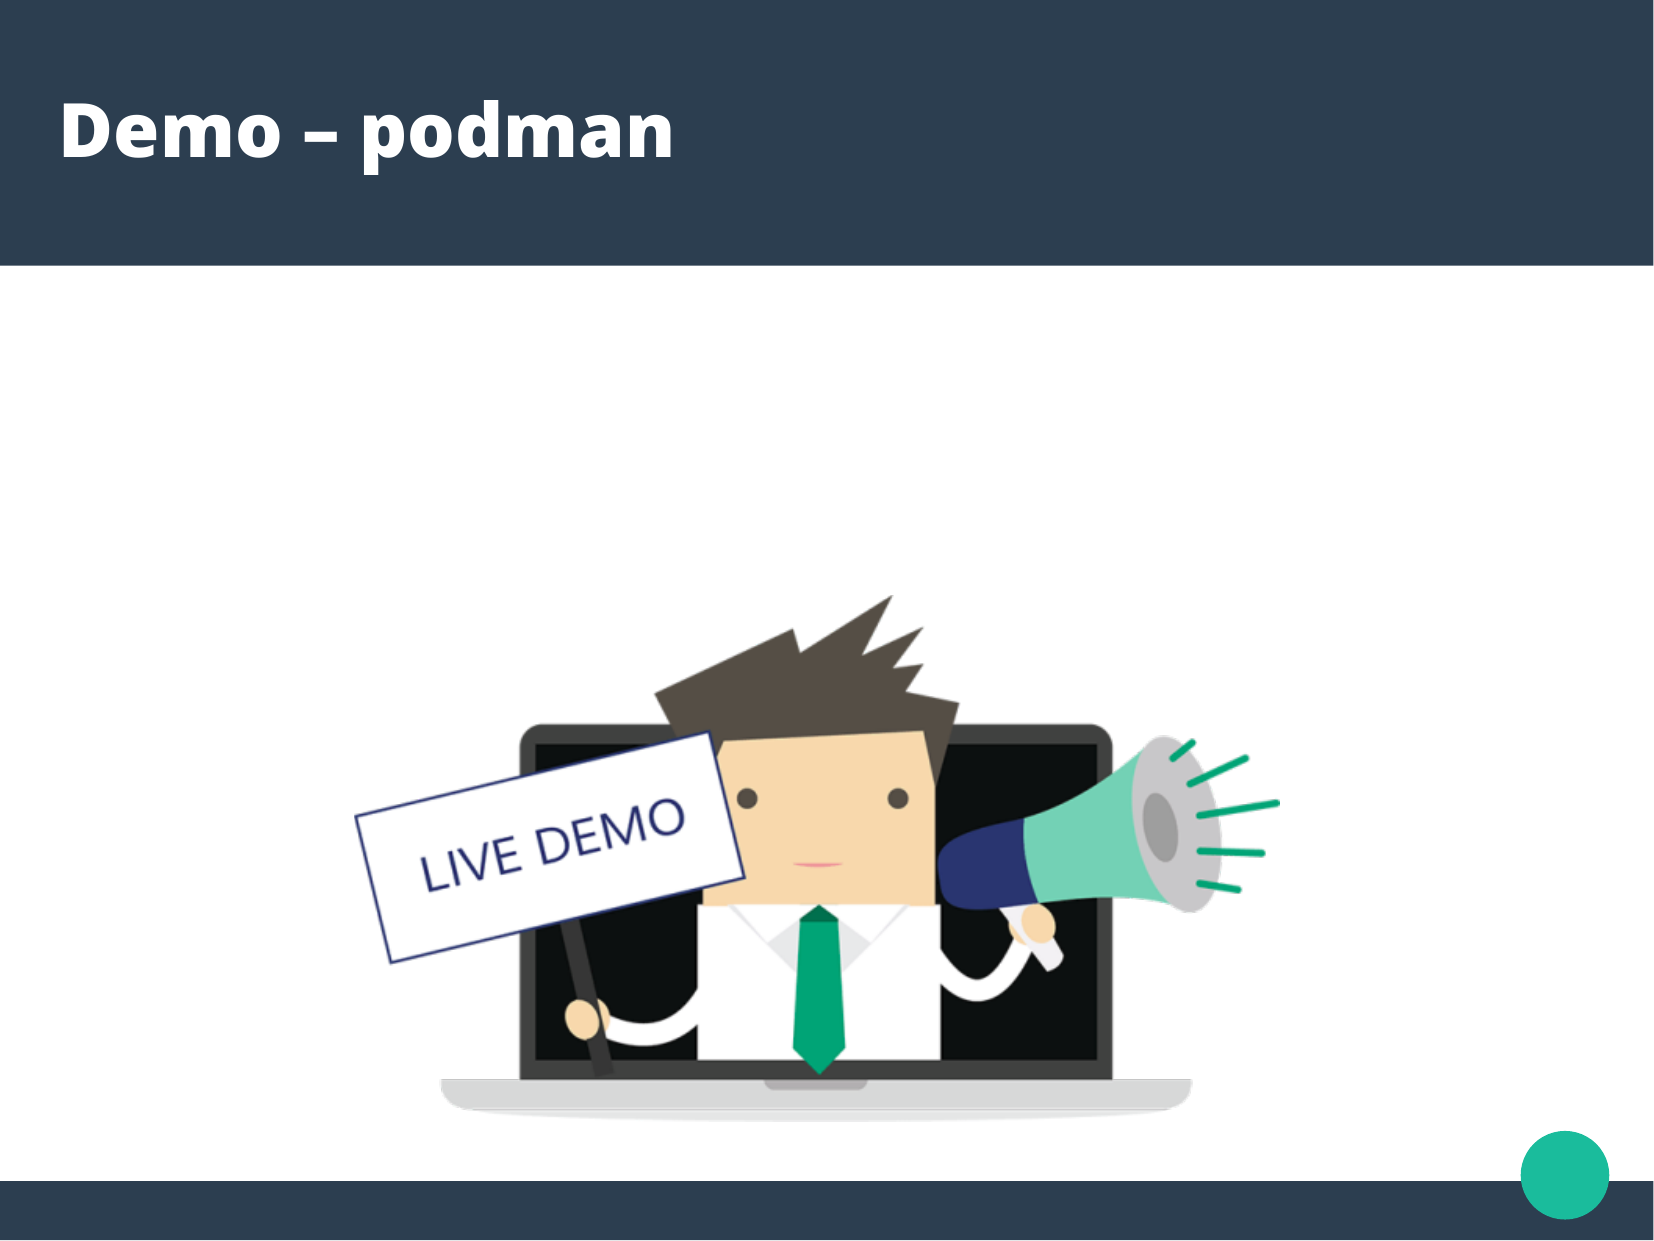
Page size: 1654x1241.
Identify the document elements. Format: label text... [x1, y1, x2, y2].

picture [354, 595, 1280, 1123]
title Demo – podman [59, 49, 1595, 207]
